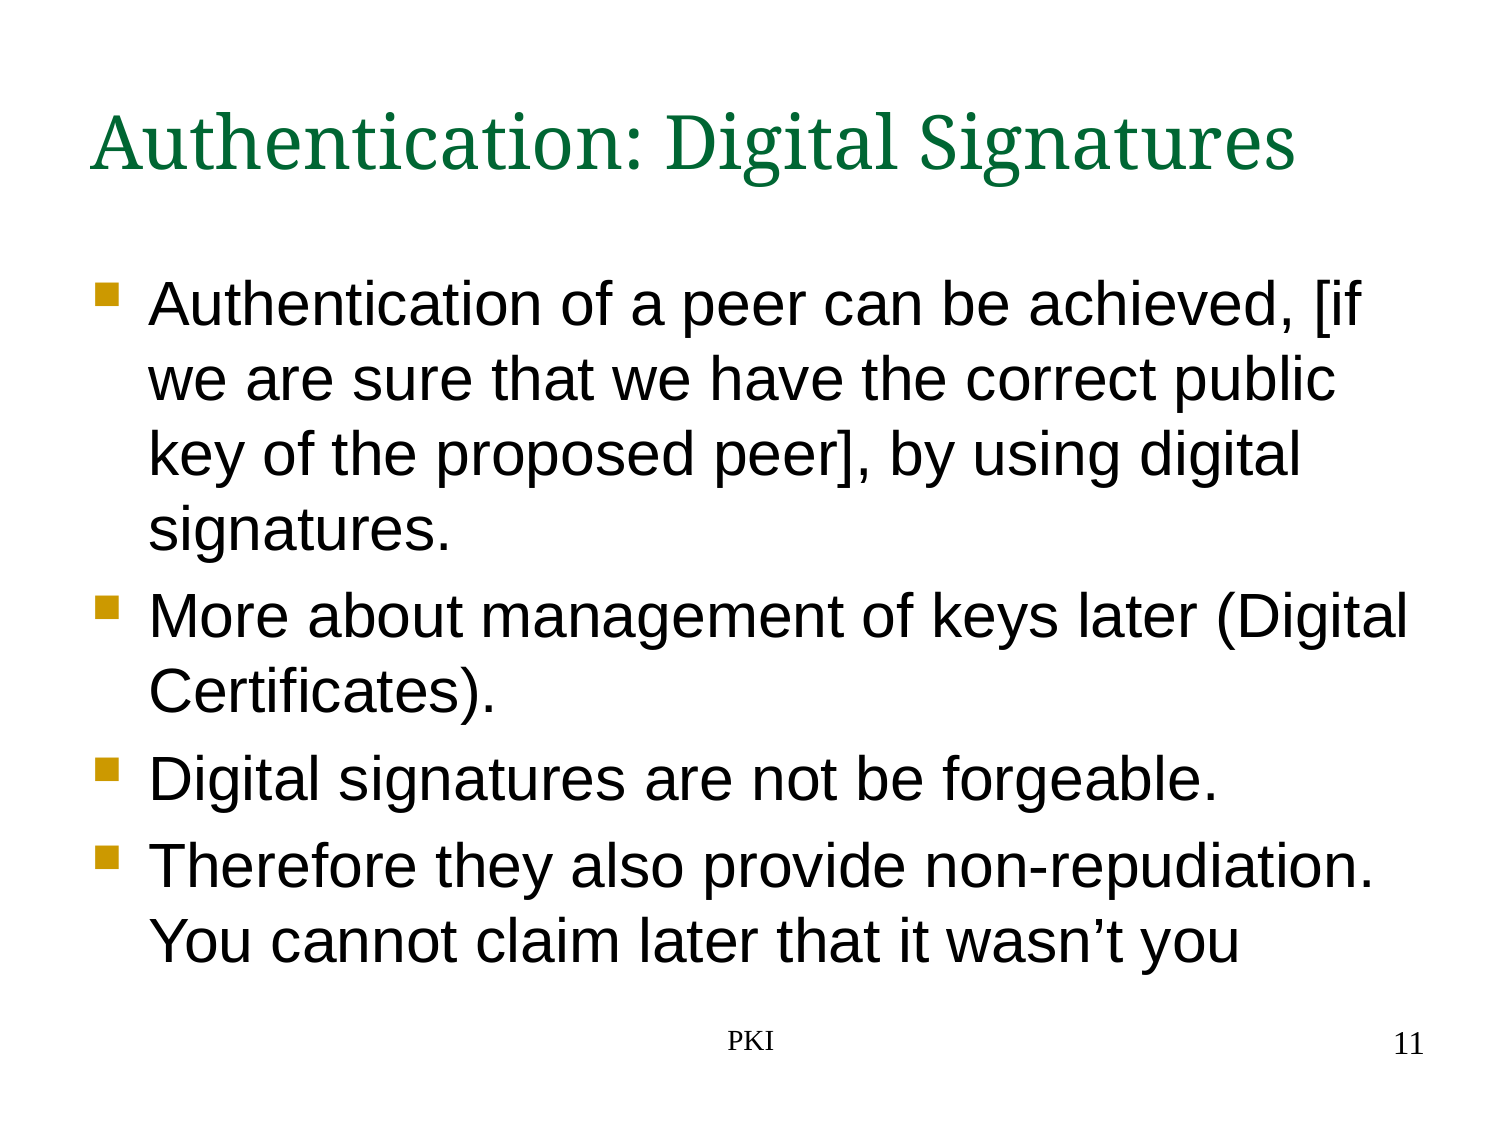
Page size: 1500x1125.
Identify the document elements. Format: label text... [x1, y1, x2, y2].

list Authentication of a peer can be achieved, [if we are sure that we have the correct public key of the proposed peer], by using digital signatures. More about management of keys later (Digital Certificates). Digital signatures are not be forgeable. Therefore they also provide non-repudiation. You cannot claim later that it wasn’t you [76, 255, 1427, 999]
title Authentication: Digital Signatures [75, 45, 1425, 233]
